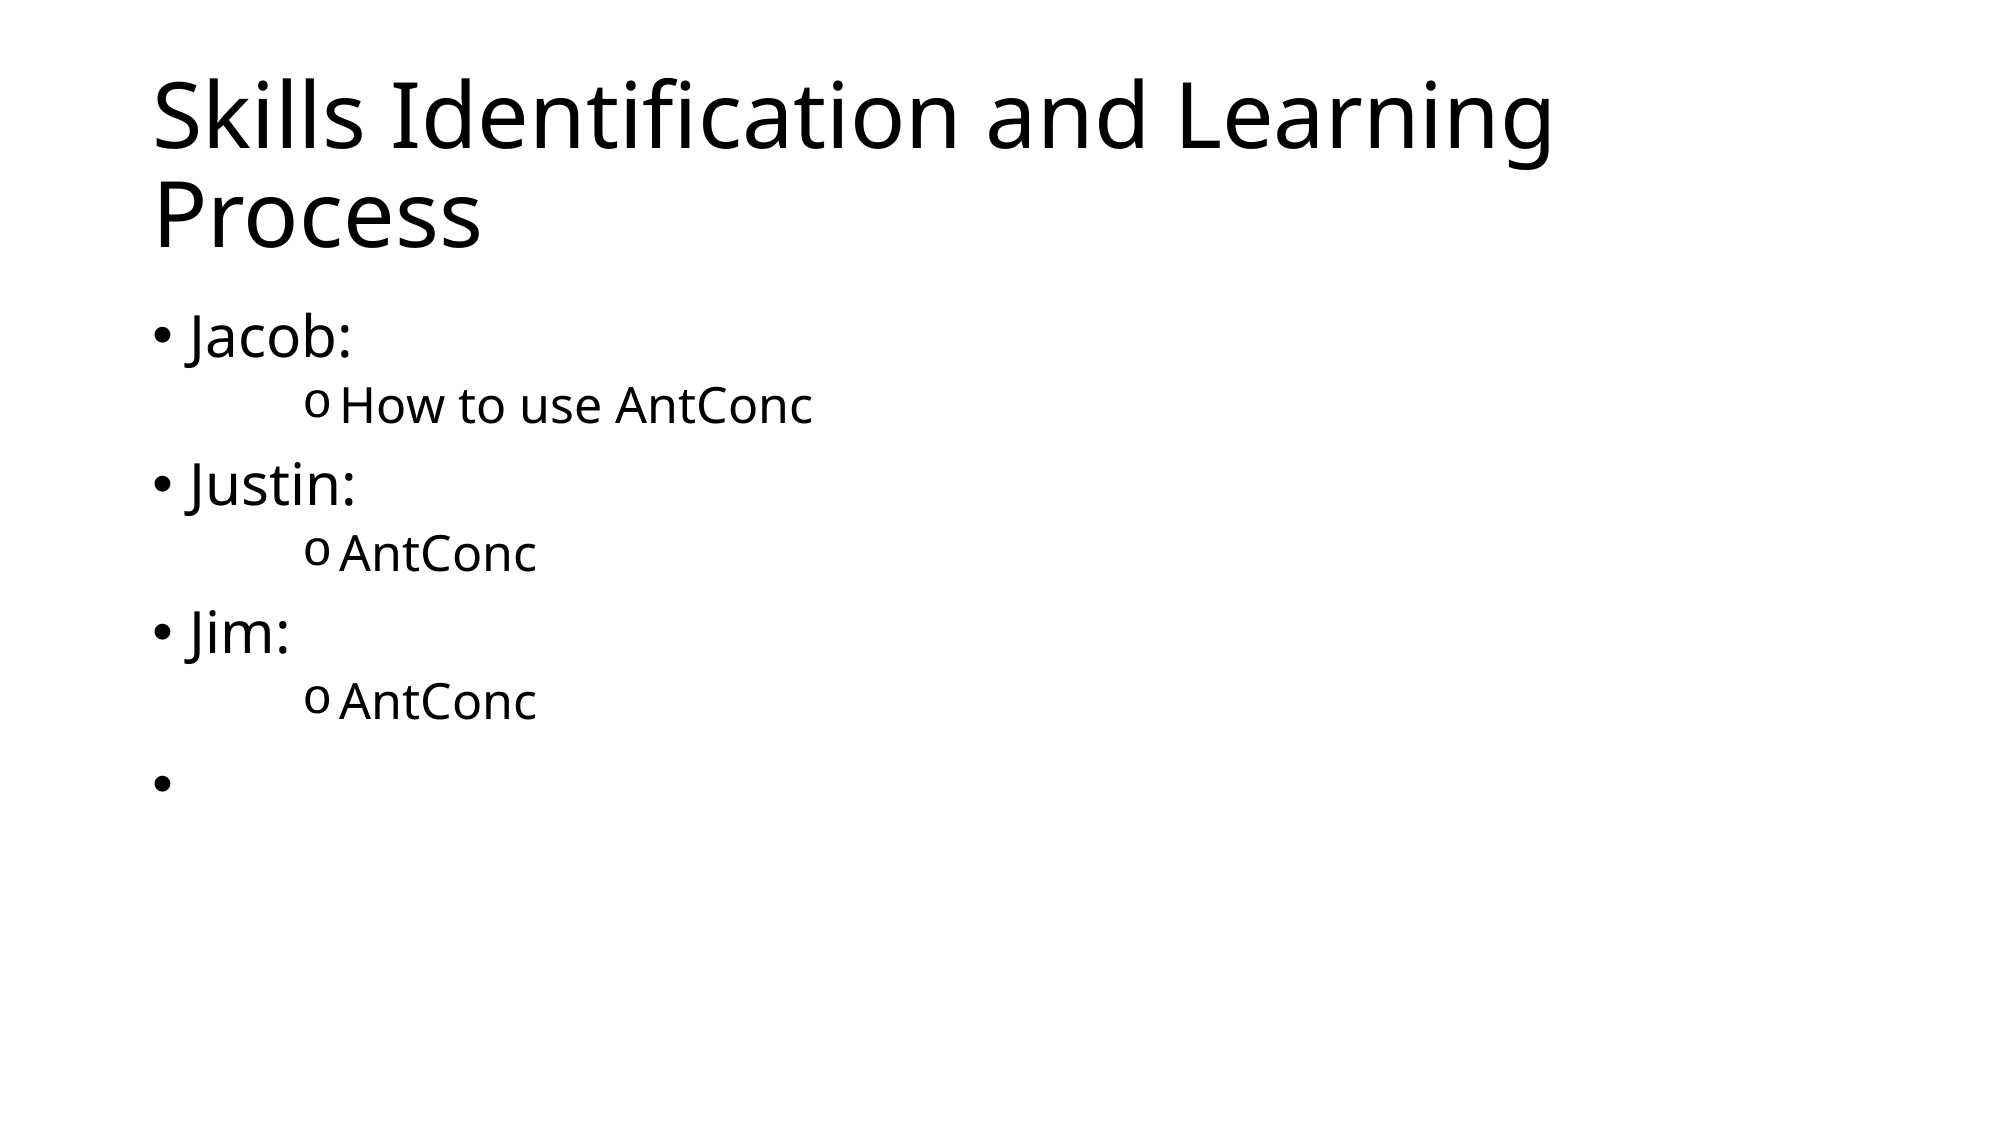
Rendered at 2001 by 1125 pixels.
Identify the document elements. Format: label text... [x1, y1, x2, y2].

title Skills Identification and Learning Process [137, 59, 1863, 278]
list Jacob: How to use AntConc Justin: AntConc Jim: AntConc [137, 299, 1863, 1014]
